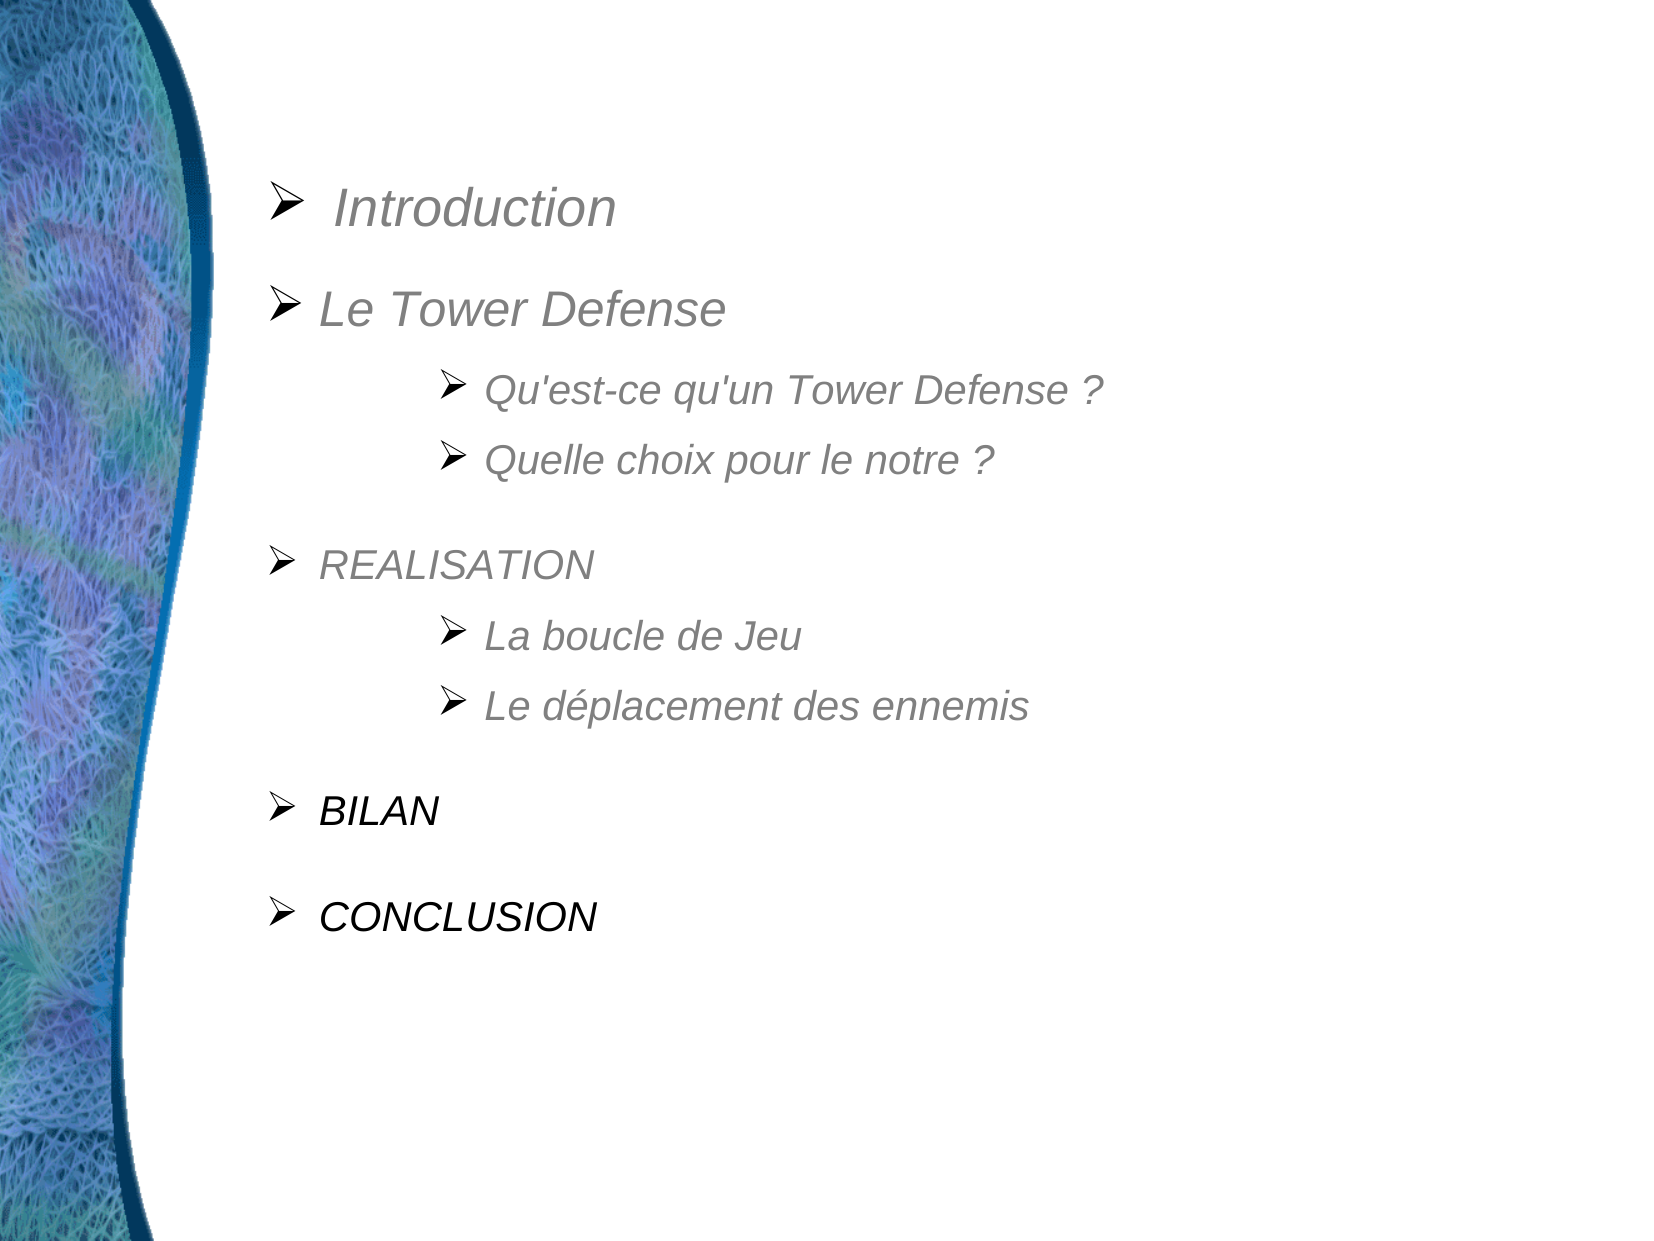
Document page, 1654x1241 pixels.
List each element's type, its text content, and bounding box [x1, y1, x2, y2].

picture [0, 0, 229, 1241]
list Introduction Le Tower Defense Qu'est-ce qu'un Tower Defense ? Quelle choix pour le notre ? REALISATION La boucle de Jeu Le déplacement des ennemis BILAN CONCLUSION [248, 177, 1654, 959]
